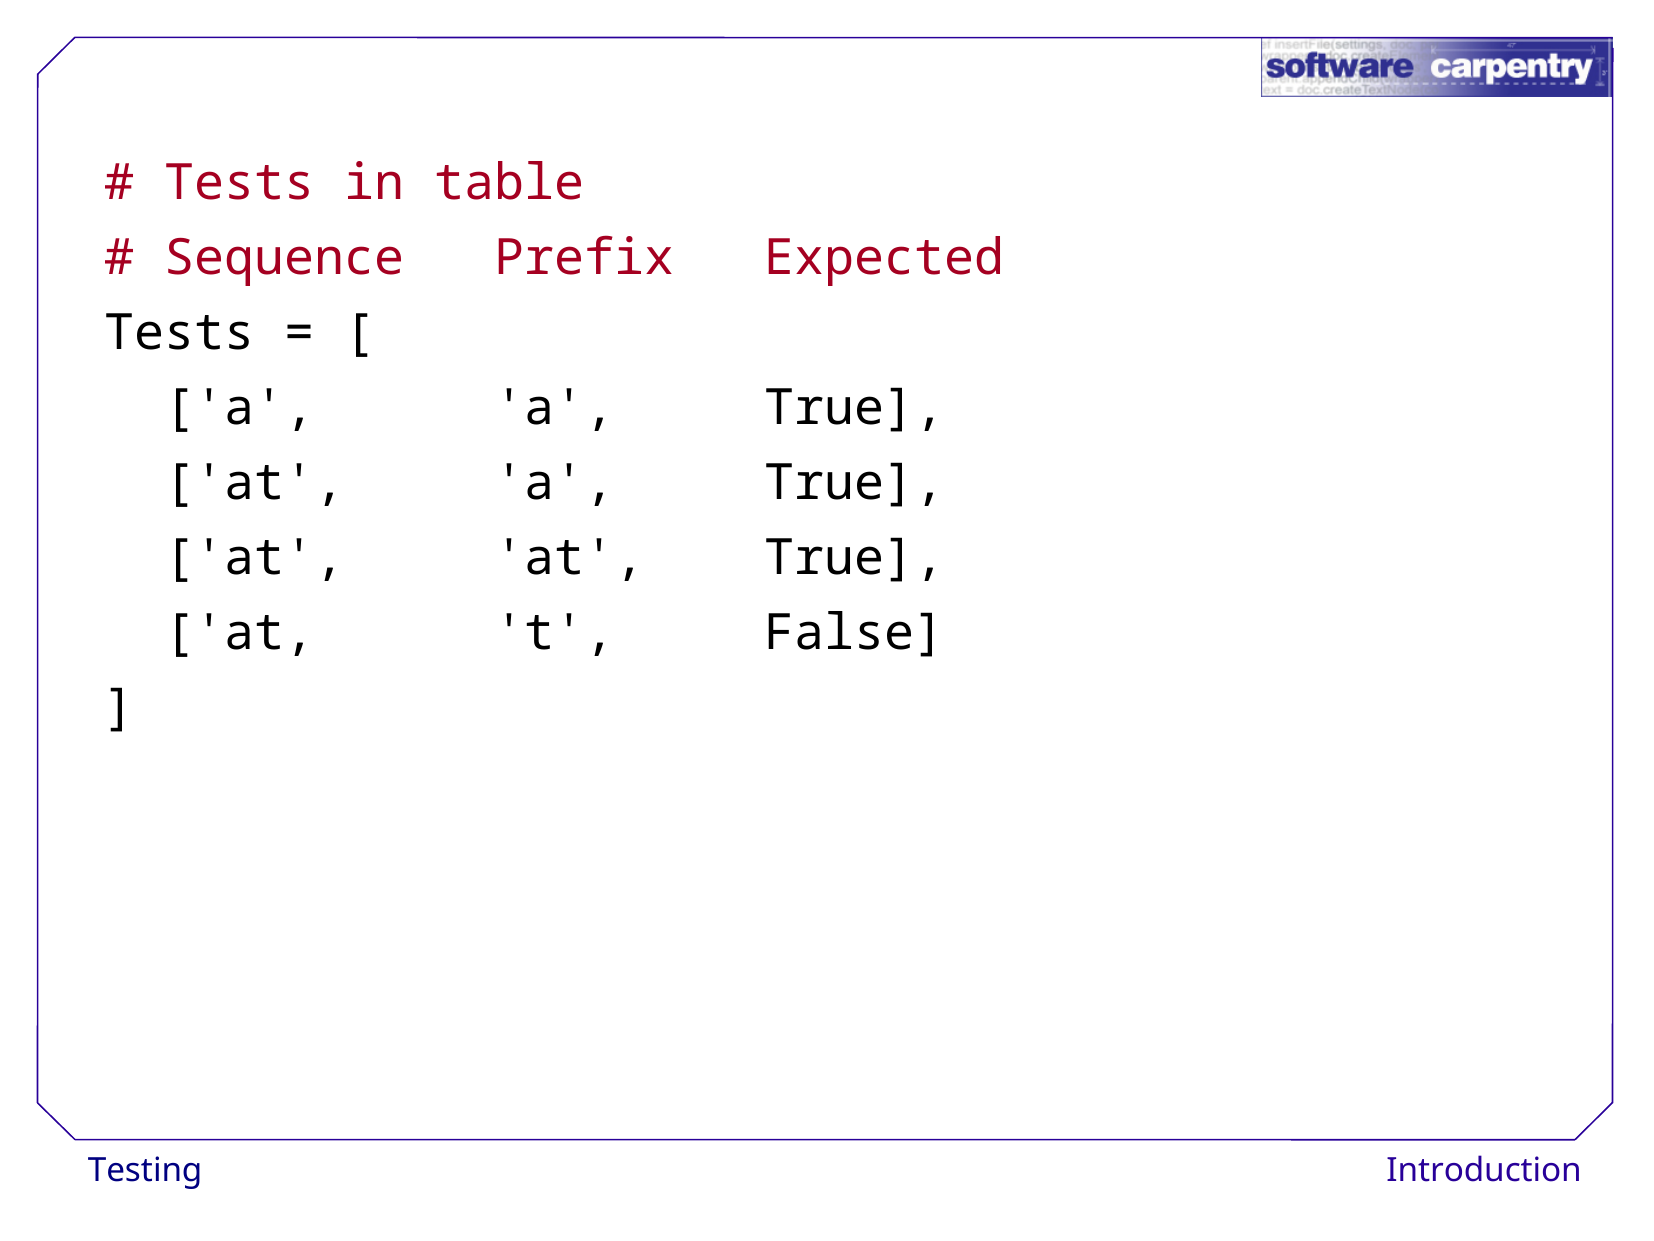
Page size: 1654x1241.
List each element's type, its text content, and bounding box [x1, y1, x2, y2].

picture [1261, 39, 1613, 97]
text_box # Tests in table # Sequence Prefix Expected Tests = [ ['a', 'a', True], ['at', 'a', True], ['at', 'at', True], ['at, 't', False] ] [89, 126, 1512, 762]
